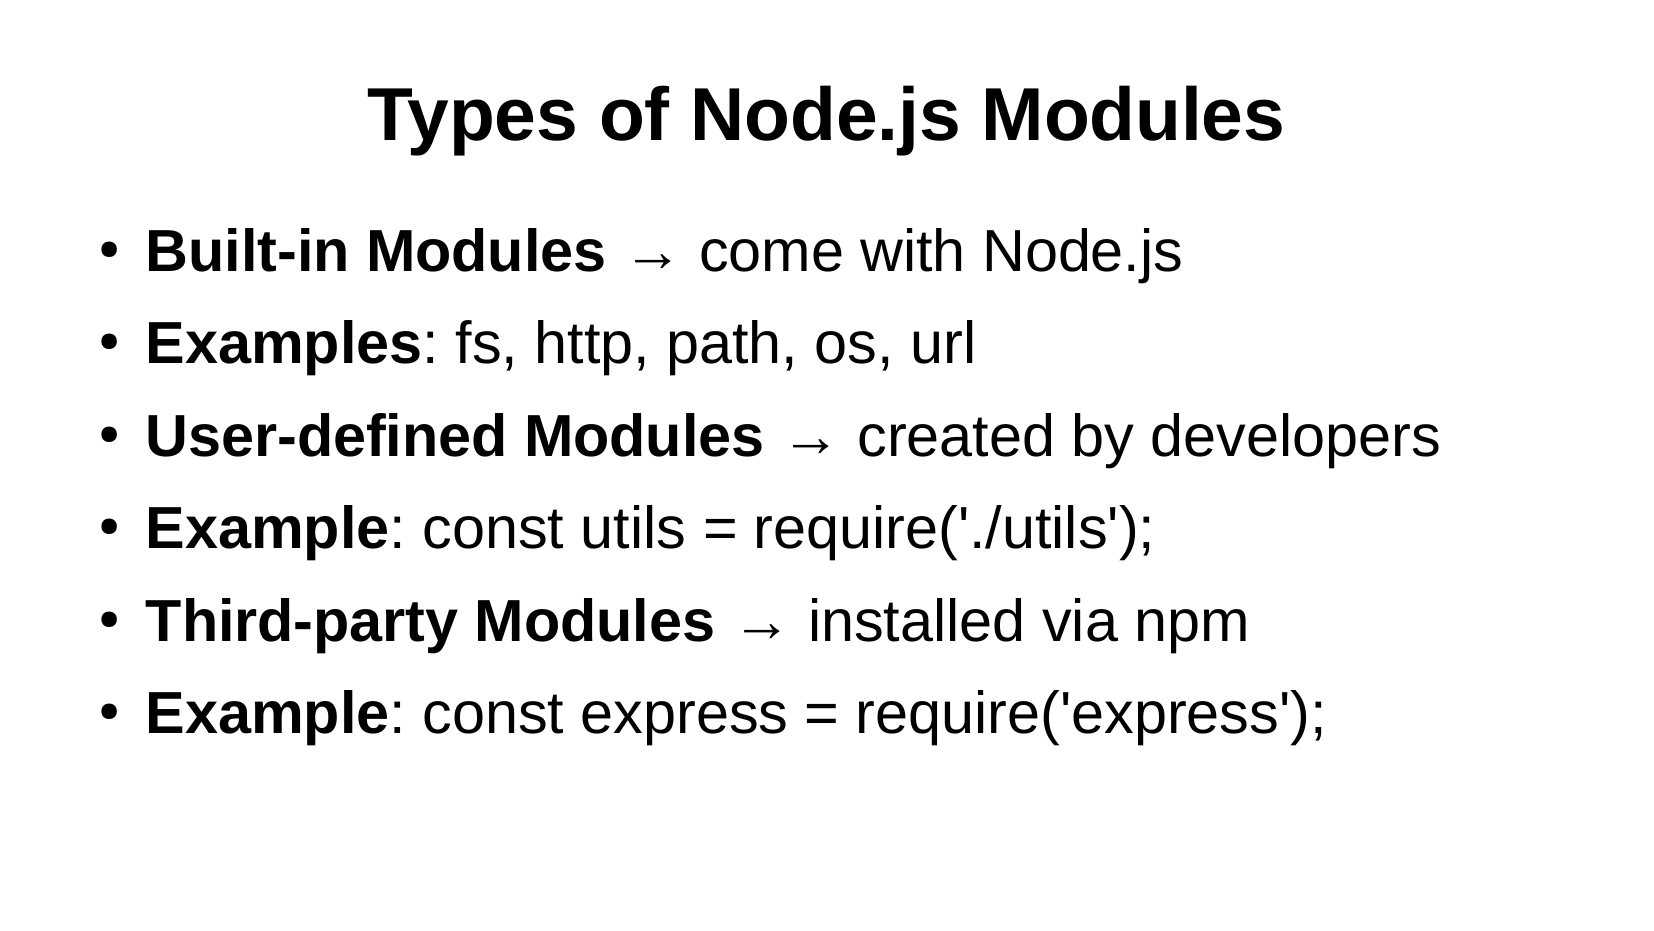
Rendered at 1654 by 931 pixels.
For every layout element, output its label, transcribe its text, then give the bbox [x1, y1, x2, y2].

list Built-in Modules → come with Node.js Examples: fs, http, path, os, url User-defined Modules → created by developers Example: const utils = require('./utils'); Third-party Modules → installed via npm Example: const express = require('express'); [82, 217, 1571, 758]
title Types of Node.js Modules [82, 37, 1571, 193]
